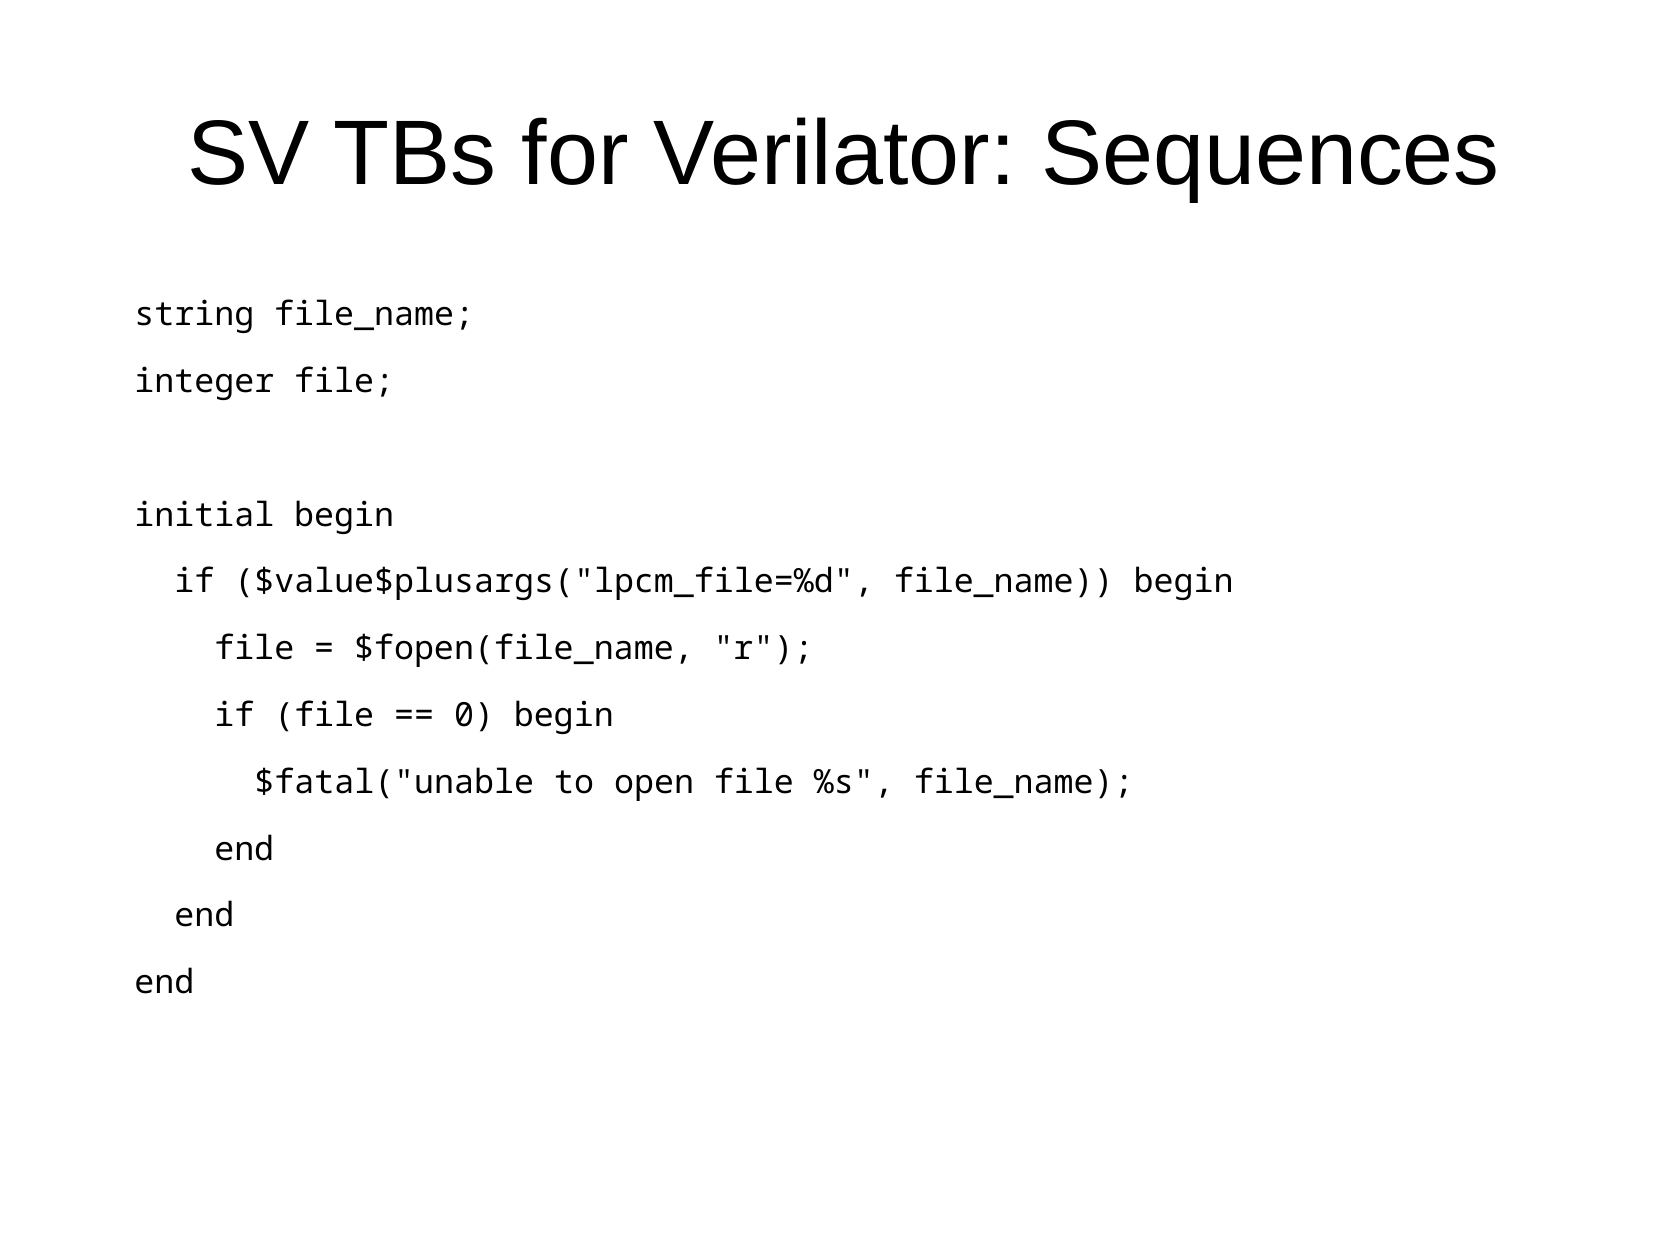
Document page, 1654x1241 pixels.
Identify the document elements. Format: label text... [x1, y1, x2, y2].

title SV TBs for Verilator: Sequences [82, 49, 1571, 257]
list string file_name; integer file; initial begin if ($value$plusargs("lpcm_file=%d", file_name)) begin file = $fopen(file_name, "r"); if (file == 0) begin $fatal("unable to open file %s", file_name); end end end [82, 290, 1571, 1010]
